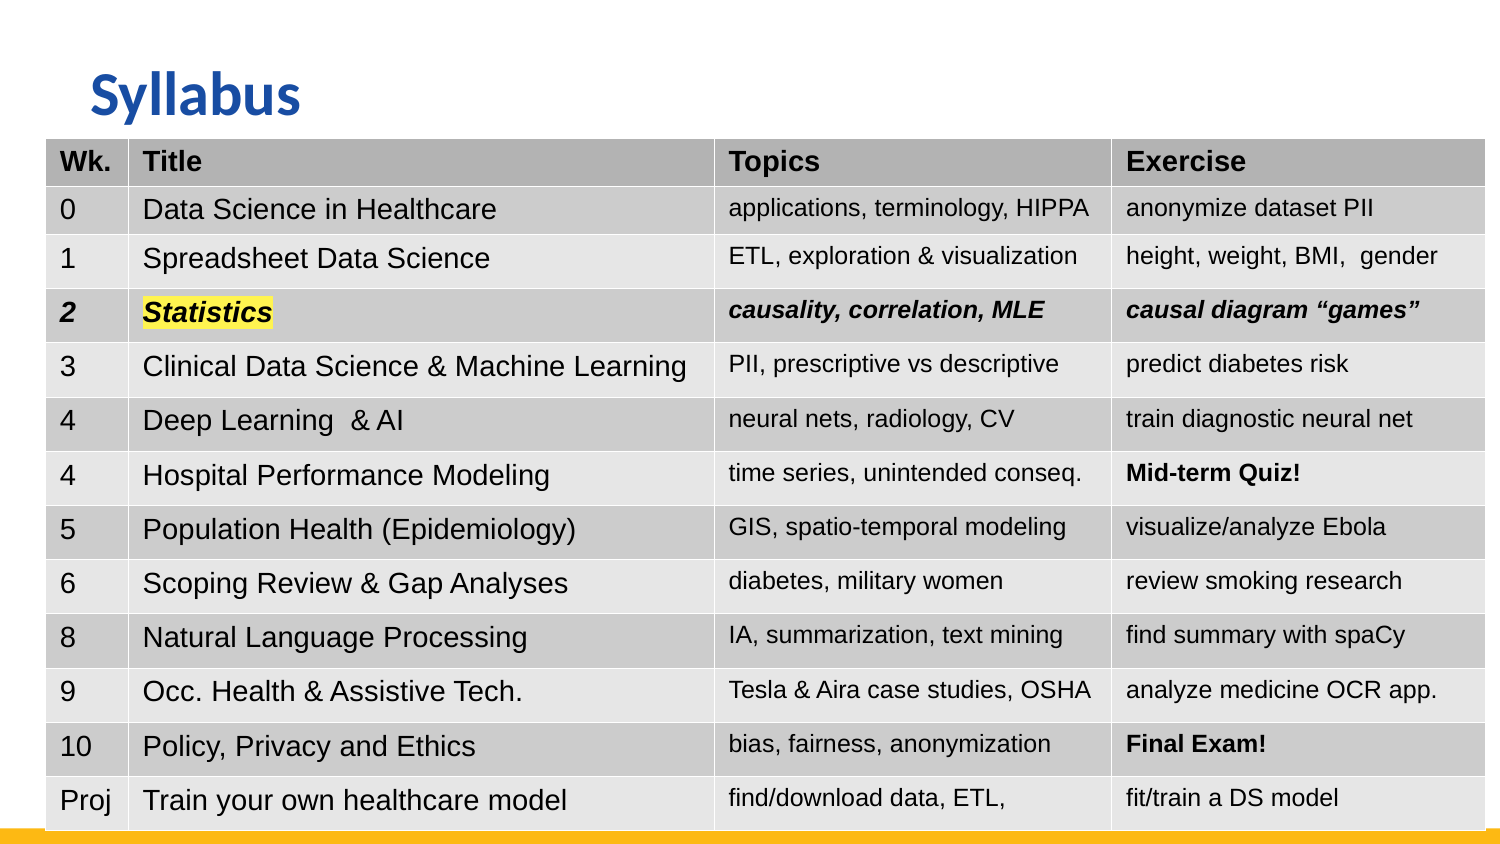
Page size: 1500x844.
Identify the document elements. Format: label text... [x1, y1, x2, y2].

table_cell 8 [46, 614, 128, 668]
table_cell 5 [46, 506, 128, 559]
table_cell applications, terminology, HIPPA [715, 187, 1111, 234]
table_cell IA, summarization, text mining [715, 614, 1111, 668]
table_cell Clinical Data Science & Machine Learning [129, 343, 714, 397]
table_cell Population Health (Epidemiology) [129, 506, 714, 559]
table_cell Spreadsheet Data Science [129, 235, 714, 288]
table_cell 2 [46, 289, 128, 342]
table_header Wk. [46, 139, 128, 186]
table_cell causal diagram “games” [1112, 289, 1485, 342]
table_cell 6 [46, 560, 128, 613]
table_cell Policy, Privacy and Ethics [129, 723, 714, 776]
table_cell Scoping Review & Gap Analyses [129, 560, 714, 613]
table_cell Occ. Health & Assistive Tech. [129, 669, 714, 722]
table_cell train diagnostic neural net [1112, 398, 1485, 451]
table_cell Deep Learning & AI [129, 398, 714, 451]
title Syllabus [75, 0, 1425, 138]
table_cell 1 [46, 235, 128, 288]
table_cell Hospital Performance Modeling [129, 452, 714, 505]
table_cell visualize/analyze Ebola [1112, 506, 1485, 559]
table_cell Statistics [129, 289, 714, 342]
table_cell causality, correlation, MLE [715, 289, 1111, 342]
table_cell Tesla & Aira case studies, OSHA [715, 669, 1111, 722]
table_cell 3 [46, 343, 128, 397]
table_cell analyze medicine OCR app. [1112, 669, 1485, 722]
table_cell Natural Language Processing [129, 614, 714, 668]
table_cell PII, prescriptive vs descriptive [715, 343, 1111, 397]
table_cell predict diabetes risk [1112, 343, 1485, 397]
table_header Exercise [1112, 139, 1485, 186]
table_cell Data Science in Healthcare [129, 187, 714, 234]
table_cell height, weight, BMI, gender [1112, 235, 1485, 288]
table_cell 4 [46, 452, 128, 505]
table_cell review smoking research [1112, 560, 1485, 613]
table_cell 0 [46, 187, 128, 234]
table_cell fit/train a DS model [1112, 777, 1485, 830]
table_cell diabetes, military women [715, 560, 1111, 613]
table_cell Proj [46, 777, 128, 830]
table_header Topics [715, 139, 1111, 186]
table_header Title [129, 139, 714, 186]
table_cell time series, unintended conseq. [715, 452, 1111, 505]
table_cell neural nets, radiology, CV [715, 398, 1111, 451]
table_cell 4 [46, 398, 128, 451]
table_cell Train your own healthcare model [129, 777, 714, 830]
table_cell find summary with spaCy [1112, 614, 1485, 668]
table_cell find/download data, ETL, [715, 777, 1111, 830]
table_cell Mid-term Quiz! [1112, 452, 1485, 505]
table_cell GIS, spatio-temporal modeling [715, 506, 1111, 559]
table_cell 9 [46, 669, 128, 722]
table_cell ETL, exploration & visualization [715, 235, 1111, 288]
table_cell anonymize dataset PII [1112, 187, 1485, 234]
table_cell 10 [46, 723, 128, 776]
table_cell Final Exam! [1112, 723, 1485, 776]
table_cell bias, fairness, anonymization [715, 723, 1111, 776]
